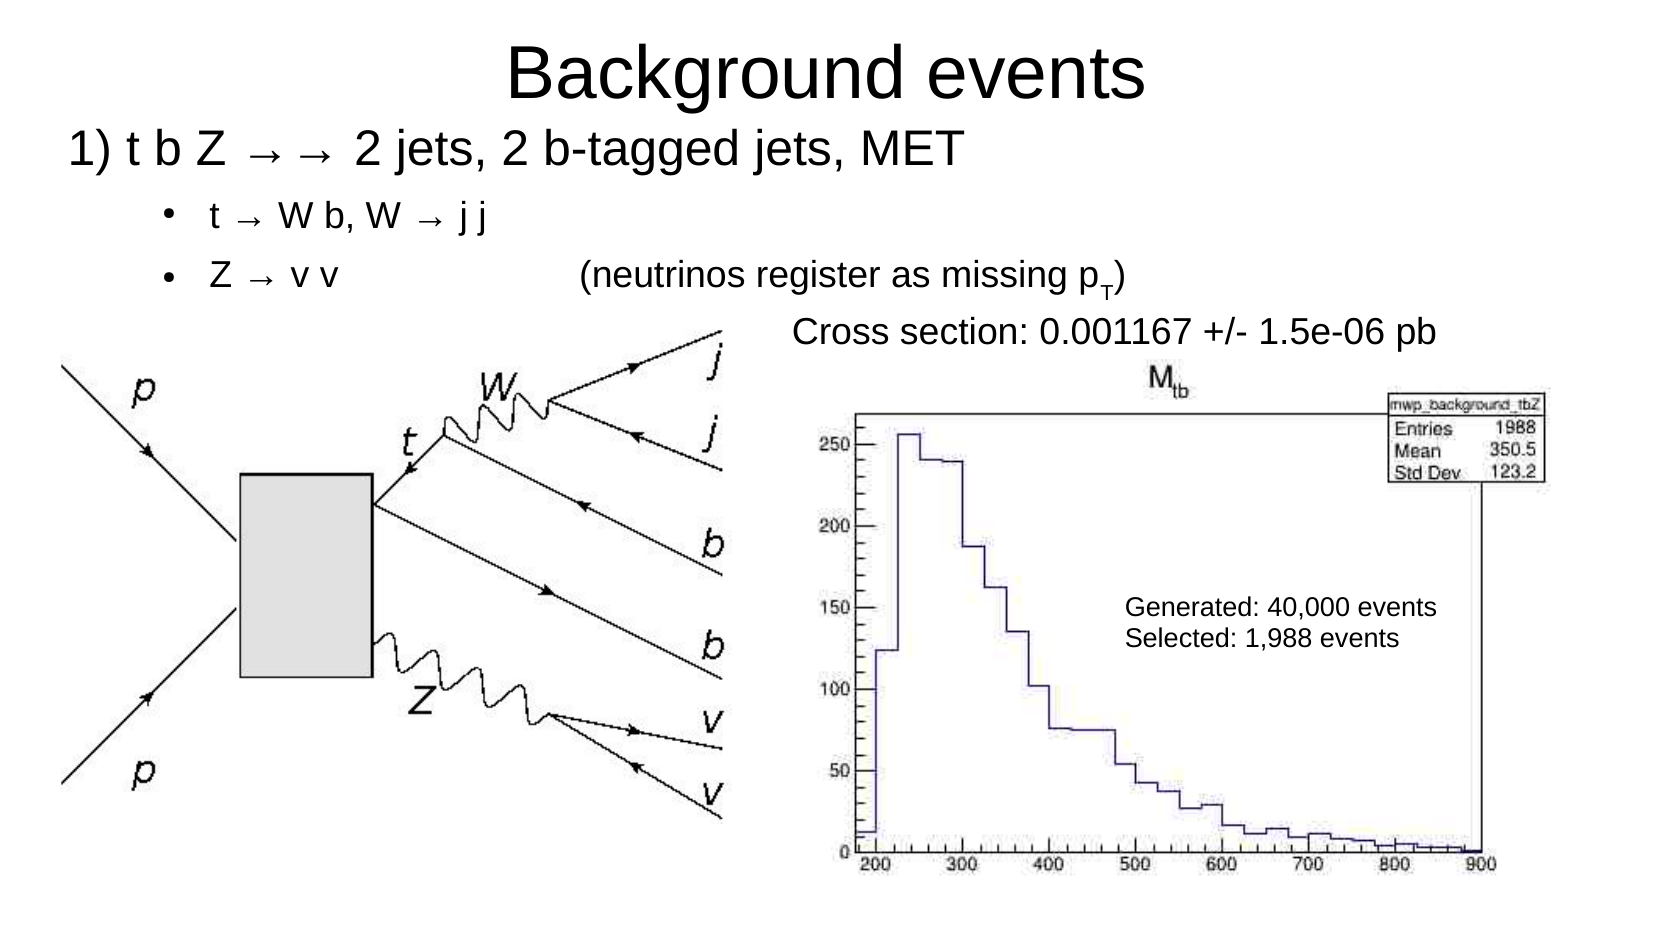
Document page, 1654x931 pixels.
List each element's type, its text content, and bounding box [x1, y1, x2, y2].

picture [60, 329, 732, 824]
picture [777, 359, 1561, 908]
list 1) t b Z →→ 2 jets, 2 b-tagged jets, MET t → W b, W → j j Z → v v (neutrinos register as missing pT) [0, 120, 1486, 661]
text_box Cross section: 0.001167 +/- 1.5e-06 pb [777, 303, 1456, 359]
text_box Generated: 40,000 events Selected: 1,988 events [1110, 585, 1452, 661]
title Background events [82, 0, 1571, 151]
